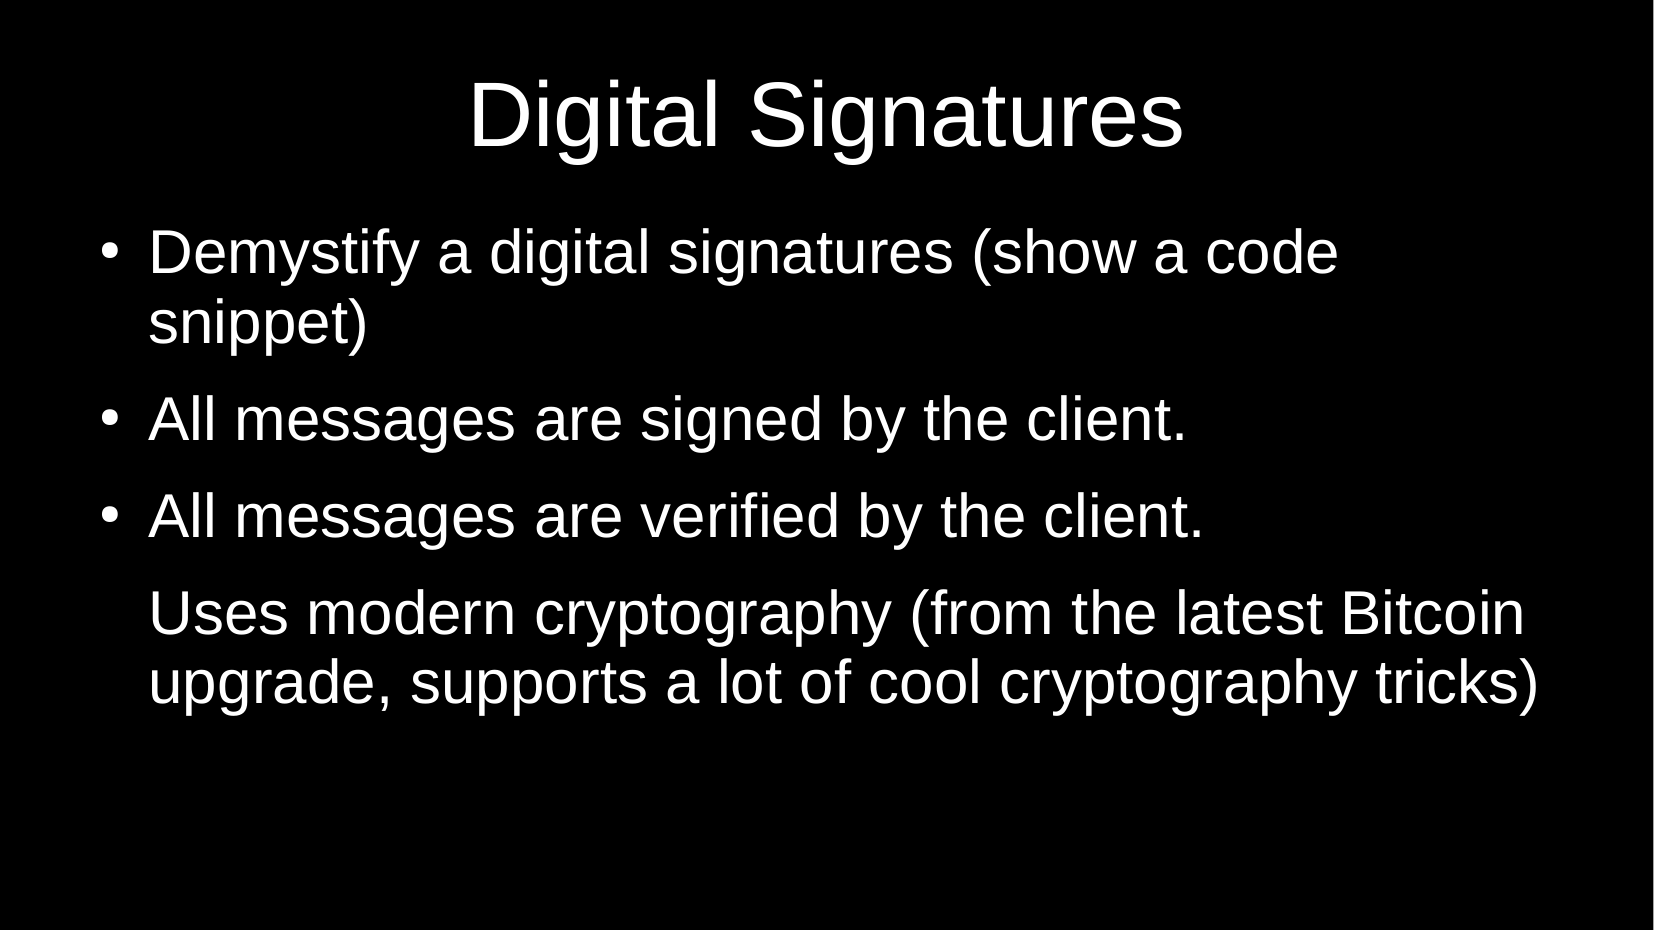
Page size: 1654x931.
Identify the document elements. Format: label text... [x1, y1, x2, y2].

list Demystify a digital signatures (show a code snippet) All messages are signed by the client. All messages are verified by the client. Uses modern cryptography (from the latest Bitcoin upgrade, supports a lot of cool cryptography tricks) [82, 217, 1571, 758]
title Digital Signatures [82, 37, 1571, 193]
